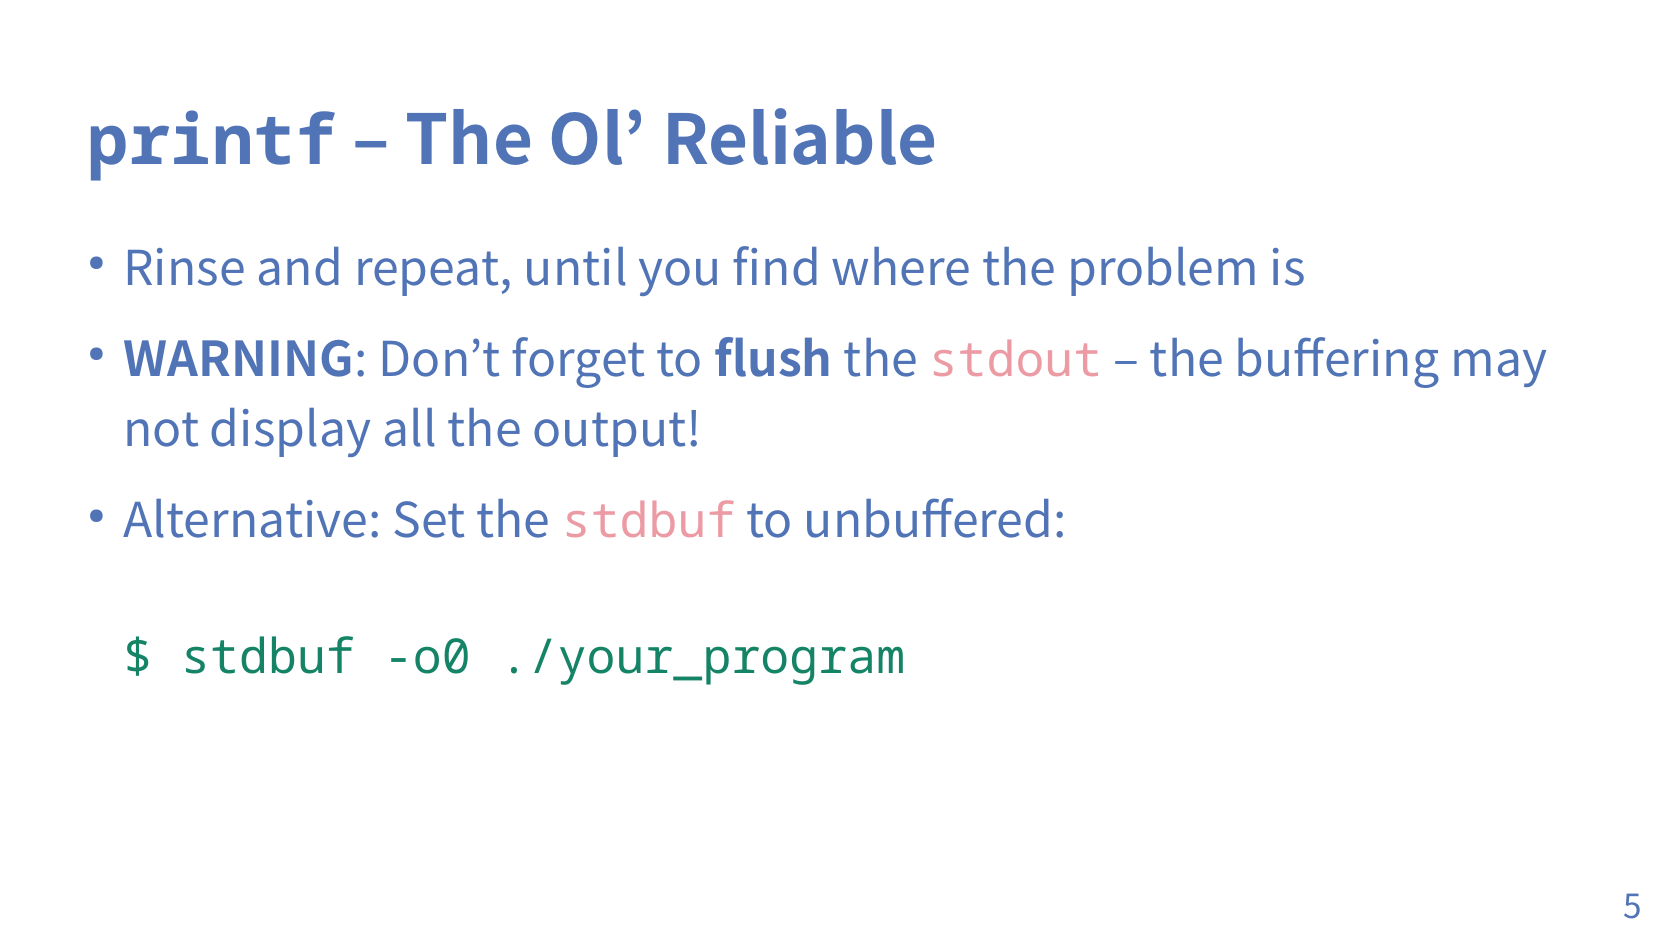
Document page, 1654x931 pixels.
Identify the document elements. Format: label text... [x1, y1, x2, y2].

list Rinse and repeat, until you find where the problem is WARNING: Don’t forget to flush the stdout – the buffering may not display all the output! Alternative: Set the stdbuf to unbuffered: $ stdbuf -o0 ./your_program [87, 229, 1553, 840]
title printf – The Ol’ Reliable [87, 93, 1563, 176]
